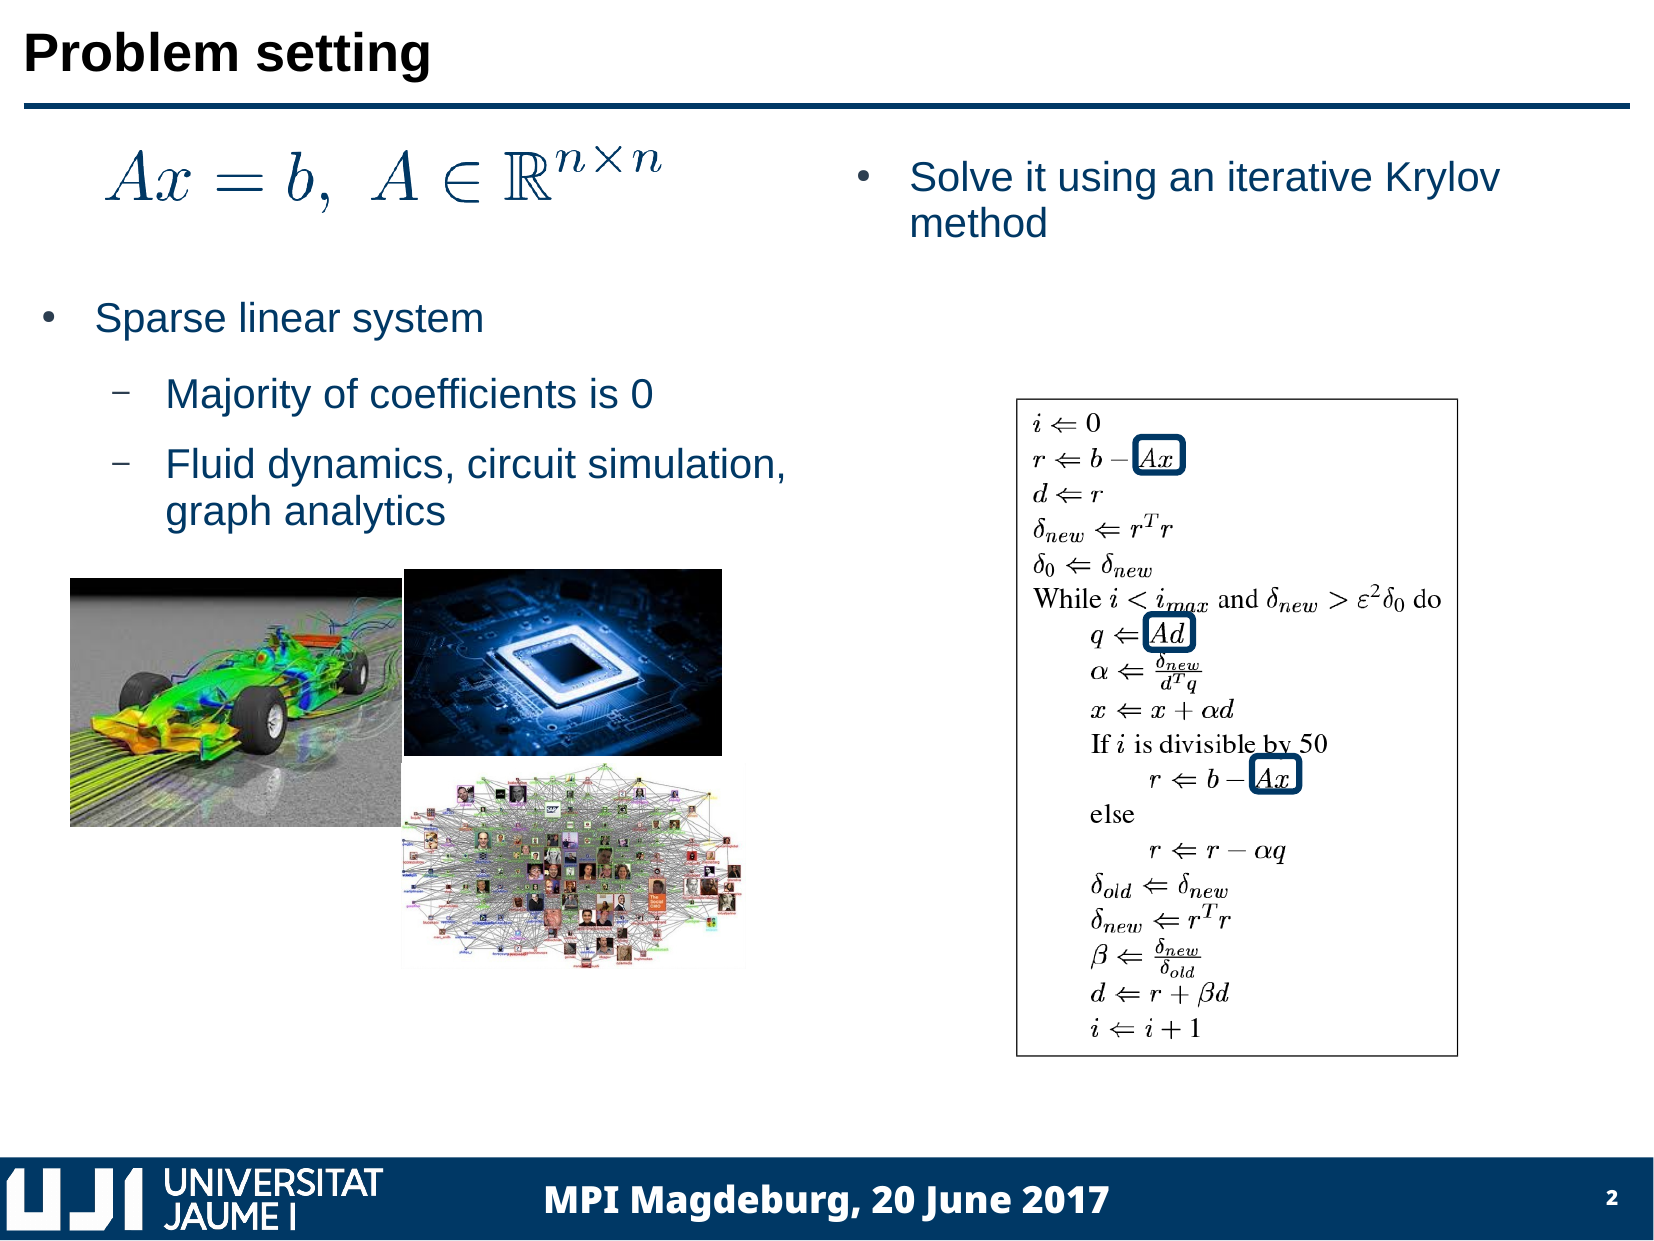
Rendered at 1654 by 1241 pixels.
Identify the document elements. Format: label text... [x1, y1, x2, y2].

picture [70, 578, 746, 969]
list Sparse linear system Majority of coefficients is 0 Fluid dynamics, circuit simulation, graph analytics [23, 295, 808, 567]
picture [105, 146, 662, 213]
picture [404, 569, 722, 756]
picture [1015, 397, 1459, 1058]
title Problem setting [23, 0, 1630, 107]
picture [0, 1158, 390, 1241]
list Solve it using an iterative Krylov method [838, 153, 1623, 260]
